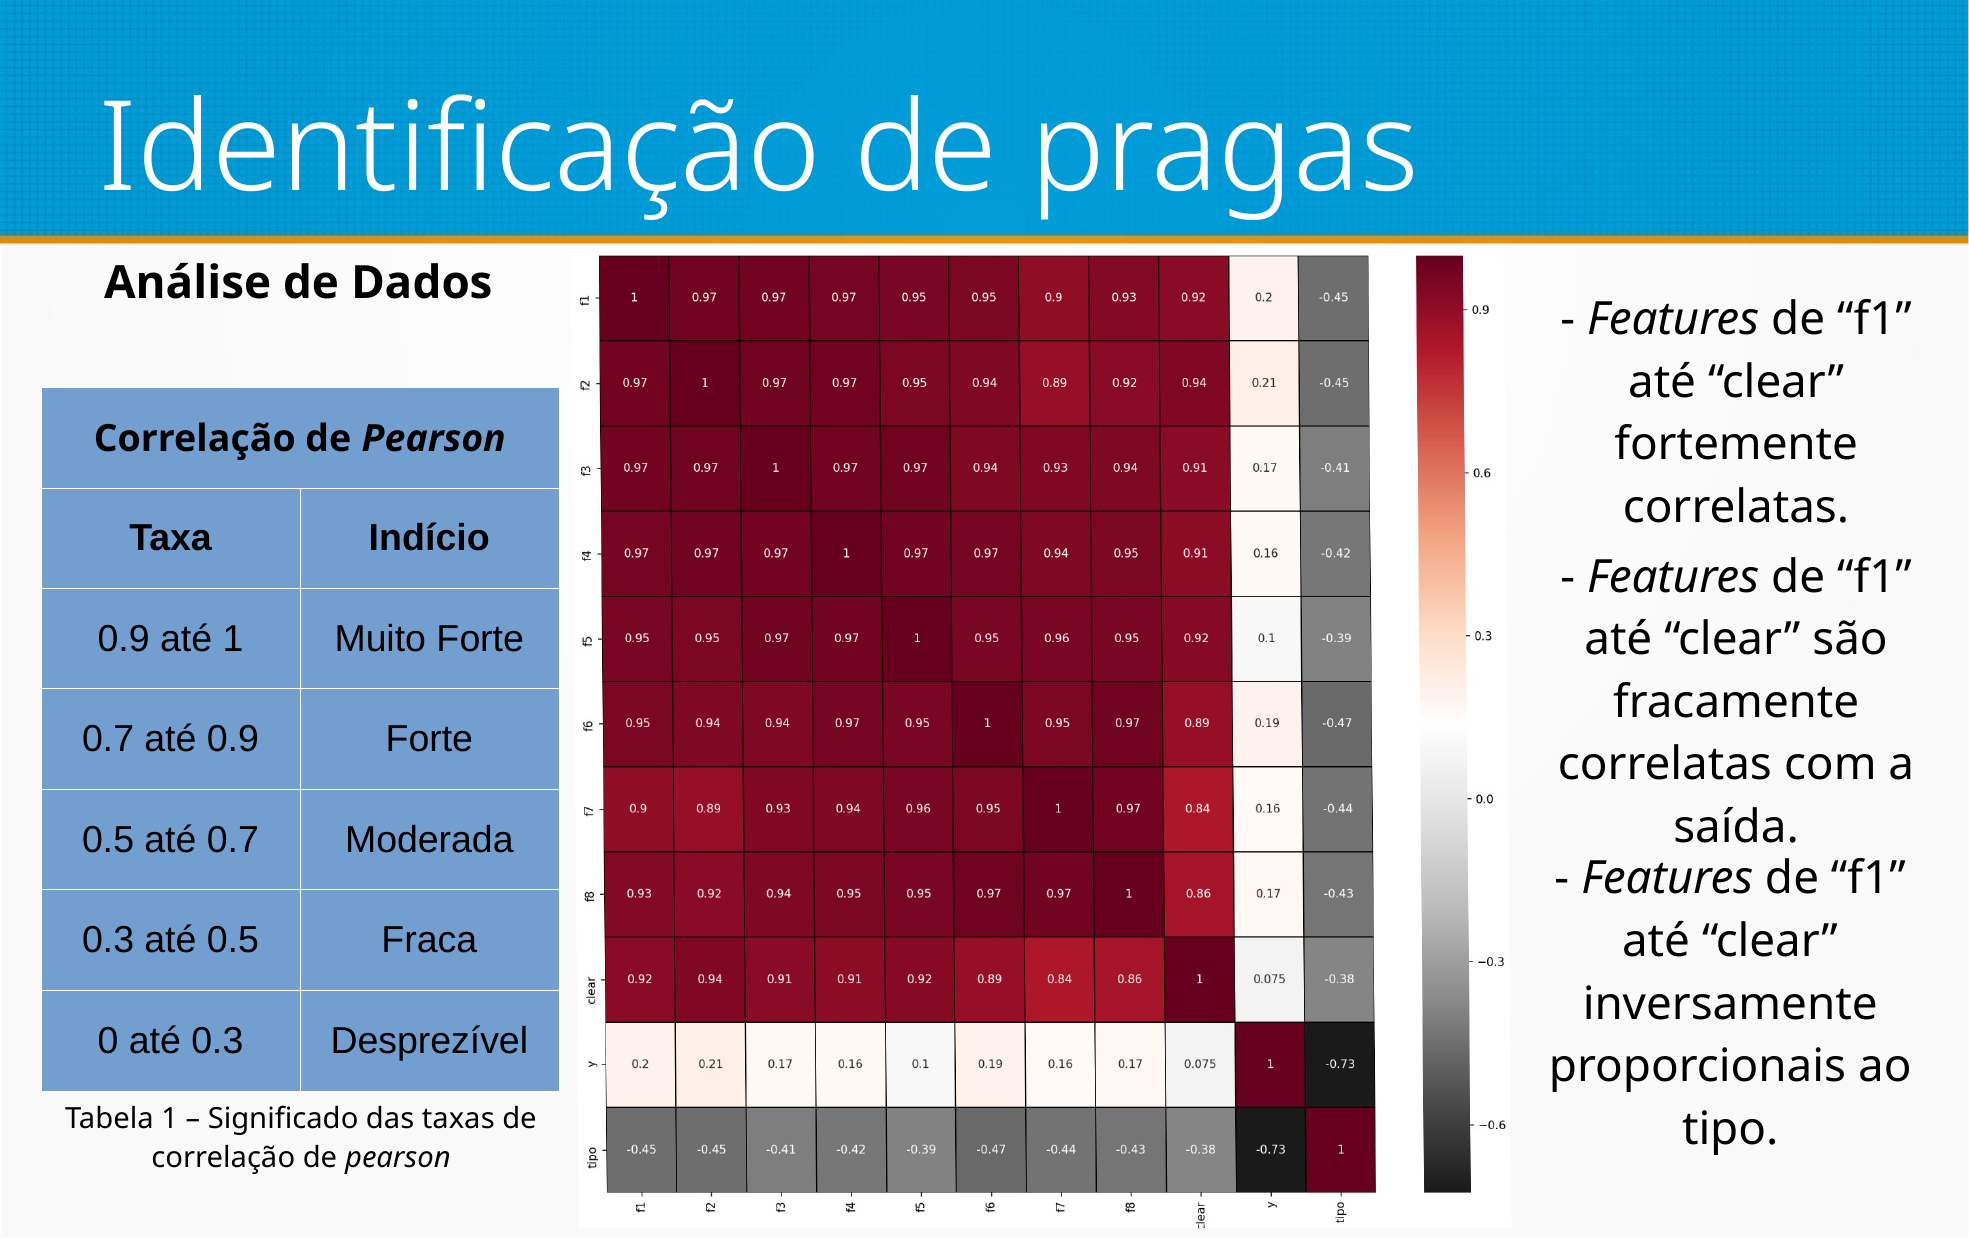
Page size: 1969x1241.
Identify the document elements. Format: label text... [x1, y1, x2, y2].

table_cell 0.3 até 0.5 [42, 890, 300, 990]
table_cell Fraca [301, 890, 559, 990]
table_cell 0.5 até 0.7 [42, 790, 300, 889]
picture [0, 233, 1969, 1241]
table_cell Forte [301, 689, 559, 789]
table_cell Muito Forte [301, 589, 559, 688]
table_cell Desprezível [301, 991, 559, 1091]
title Identificação de pragas [98, 19, 1870, 227]
table_cell 0.7 até 0.9 [42, 689, 300, 789]
text_box - Features de “f1” até “clear” fortemente correlatas. [1535, 271, 1938, 550]
text_box - Features de “f1” até “clear” inversamente proporcionais ao tipo. [1511, 862, 1949, 1141]
table_cell Indício [301, 489, 559, 588]
table_cell Taxa [42, 489, 300, 588]
table_cell 0 até 0.3 [42, 991, 300, 1091]
text_box - Features de “f1” até “clear” são fracamente correlatas com a saída. [1535, 560, 1938, 839]
table_header Correlação de Pearson [42, 388, 559, 488]
table_cell 0.9 até 1 [42, 589, 300, 688]
table_cell Moderada [301, 790, 559, 889]
text_box Análise de Dados [98, 248, 571, 314]
text_box Tabela 1 – Significado das taxas de correlação de pearson [47, 1092, 556, 1182]
